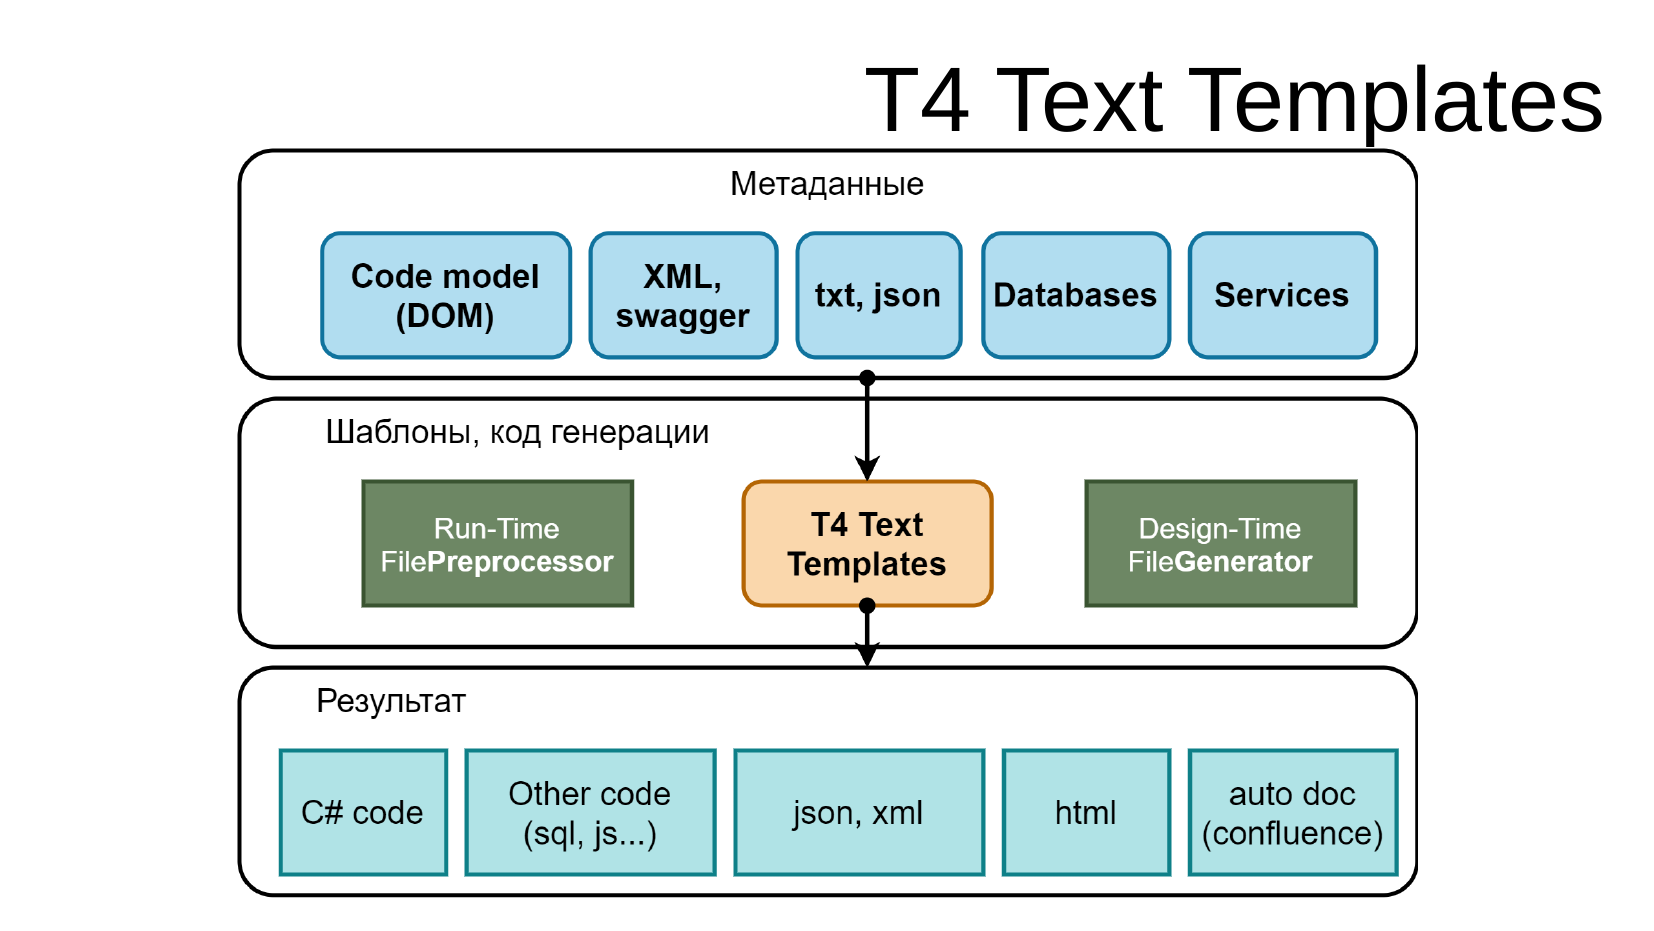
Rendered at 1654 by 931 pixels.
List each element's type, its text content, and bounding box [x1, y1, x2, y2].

title T4 Text Templates [118, 21, 1607, 178]
picture [236, 147, 1418, 898]
